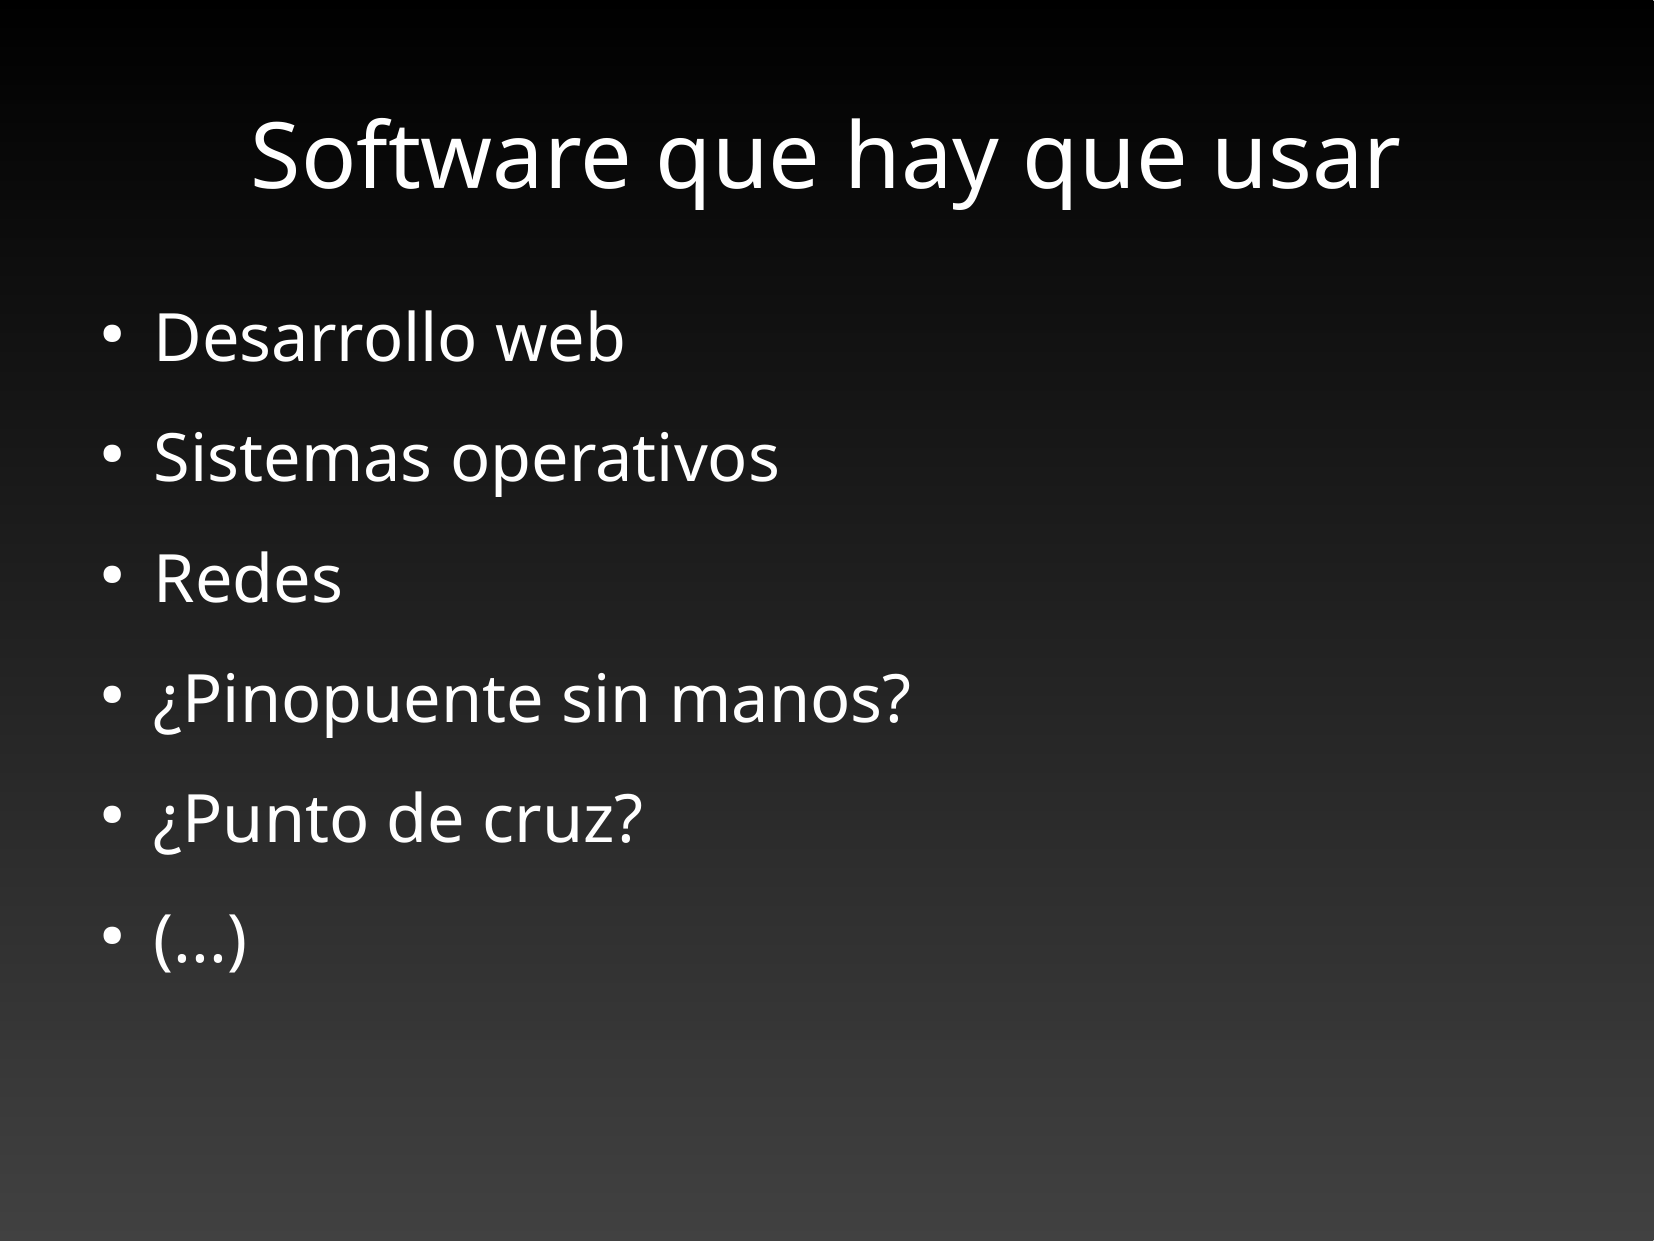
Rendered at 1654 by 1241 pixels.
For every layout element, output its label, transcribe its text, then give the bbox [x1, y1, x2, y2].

list Desarrollo web Sistemas operativos Redes ¿Pinopuente sin manos? ¿Punto de cruz? (...) [82, 290, 1571, 1109]
title Software que hay que usar [82, 56, 1571, 250]
